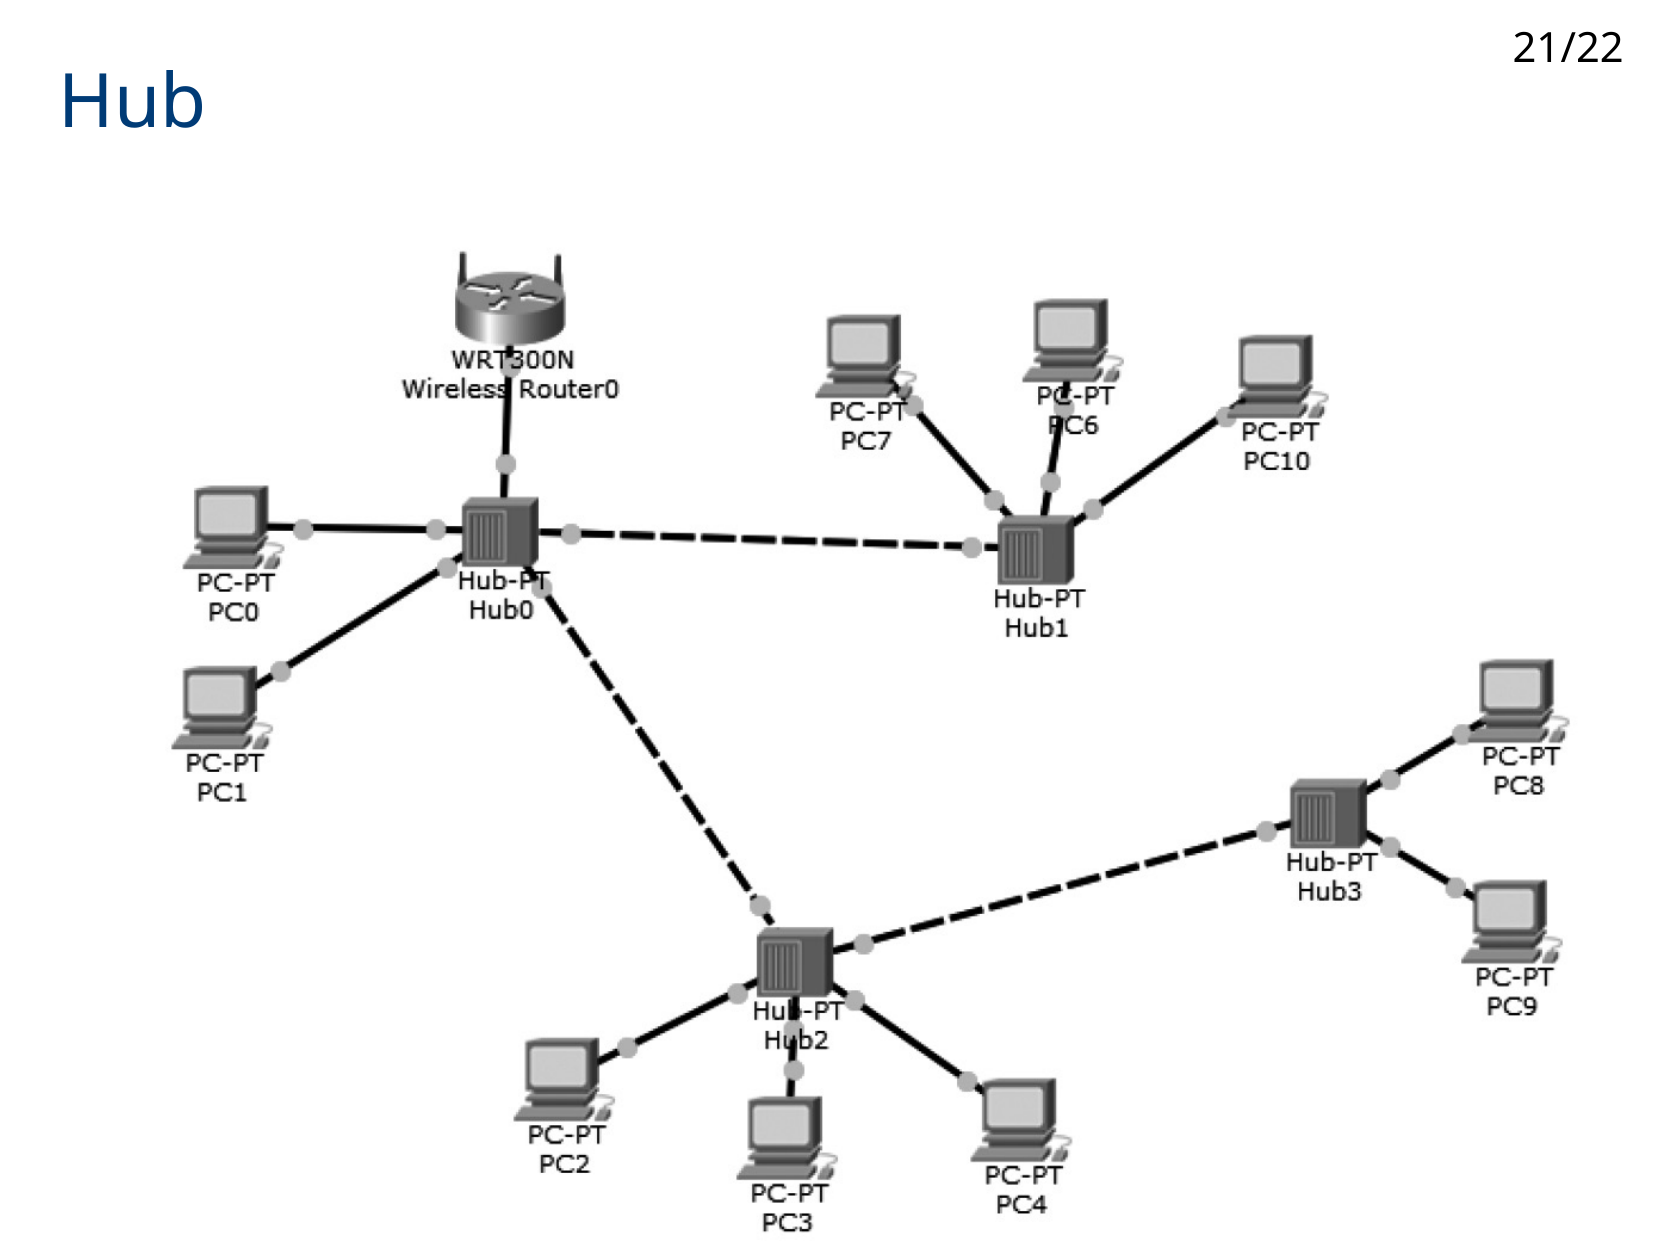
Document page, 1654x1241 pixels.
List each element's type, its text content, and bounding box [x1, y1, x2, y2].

picture [156, 229, 1583, 1241]
title Hub [59, 47, 1625, 166]
